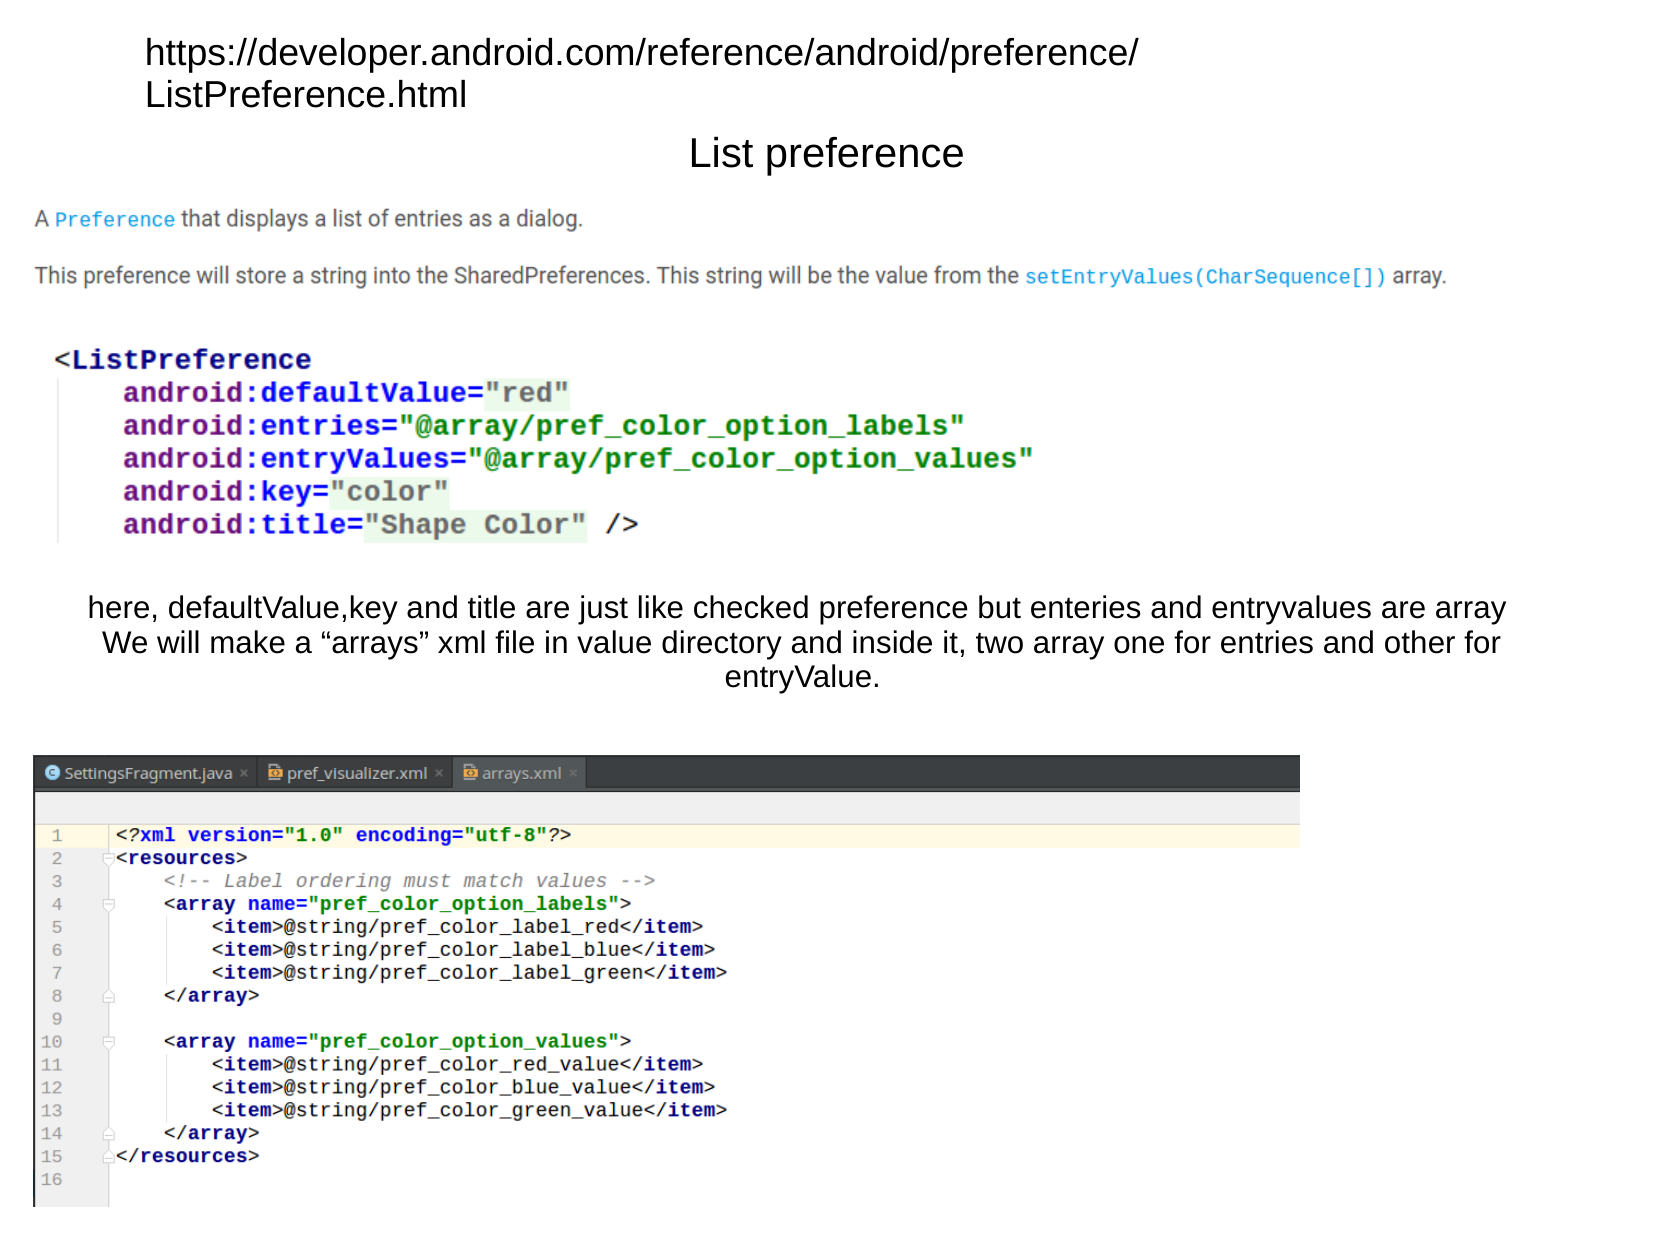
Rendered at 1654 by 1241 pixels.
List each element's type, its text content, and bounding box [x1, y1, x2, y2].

text_box https://developer.android.com/reference/android/preference/ListPreference.html [130, 23, 1477, 81]
picture [11, 200, 1654, 324]
picture [23, 330, 1304, 562]
title List preference [82, 49, 1571, 200]
text_box here, defaultValue,key and title are just like checked preference but enteries and entryvalues are array We will make a “arrays” xml file in value directory and inside it, two array one for entries and other for entryValue. [46, 555, 1560, 695]
picture [33, 755, 1300, 1207]
